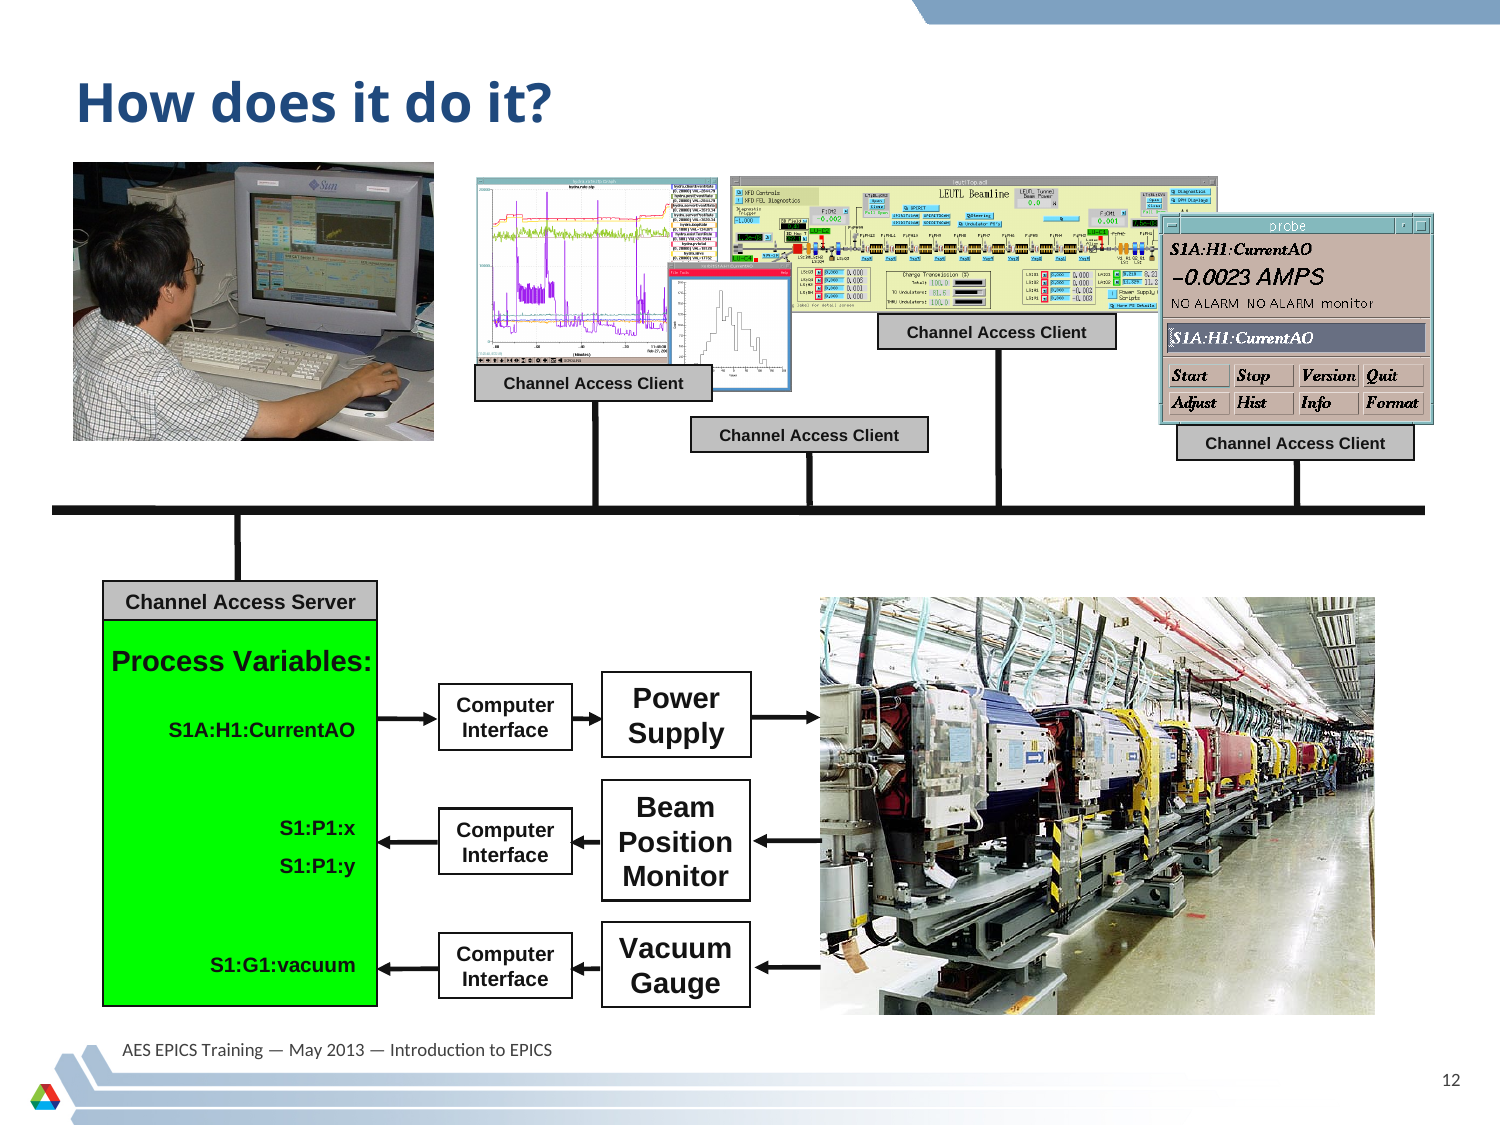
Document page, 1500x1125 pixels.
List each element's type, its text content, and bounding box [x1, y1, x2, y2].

picture [0, 1037, 1500, 1125]
text_box Channel Access Client [1176, 424, 1415, 461]
text_box Beam Position Monitor [601, 780, 751, 901]
text_box Vacuum Gauge [601, 921, 751, 1008]
text_box Channel Access Client [878, 313, 1116, 350]
text_box Channel Access Client [475, 365, 713, 401]
title How does it do it? [75, 52, 1426, 226]
text_box Channel Access Client [690, 416, 929, 453]
text_box S1A:H1:CurrentAO S1:P1:x S1:P1:y S1:G1:vacuum [125, 708, 371, 985]
text_box Computer Interface [439, 684, 572, 750]
text_box Computer Interface [439, 932, 572, 999]
picture [476, 212, 1434, 425]
picture [73, 162, 434, 441]
text_box Power Supply [602, 671, 751, 758]
picture [820, 597, 1375, 1015]
text_box Computer Interface [439, 808, 572, 874]
text_box Channel Access Server [103, 580, 379, 622]
text_box [103, 622, 377, 634]
text_box [103, 686, 377, 1007]
text_box Process Variables: [95, 634, 390, 686]
picture [0, 0, 1500, 26]
